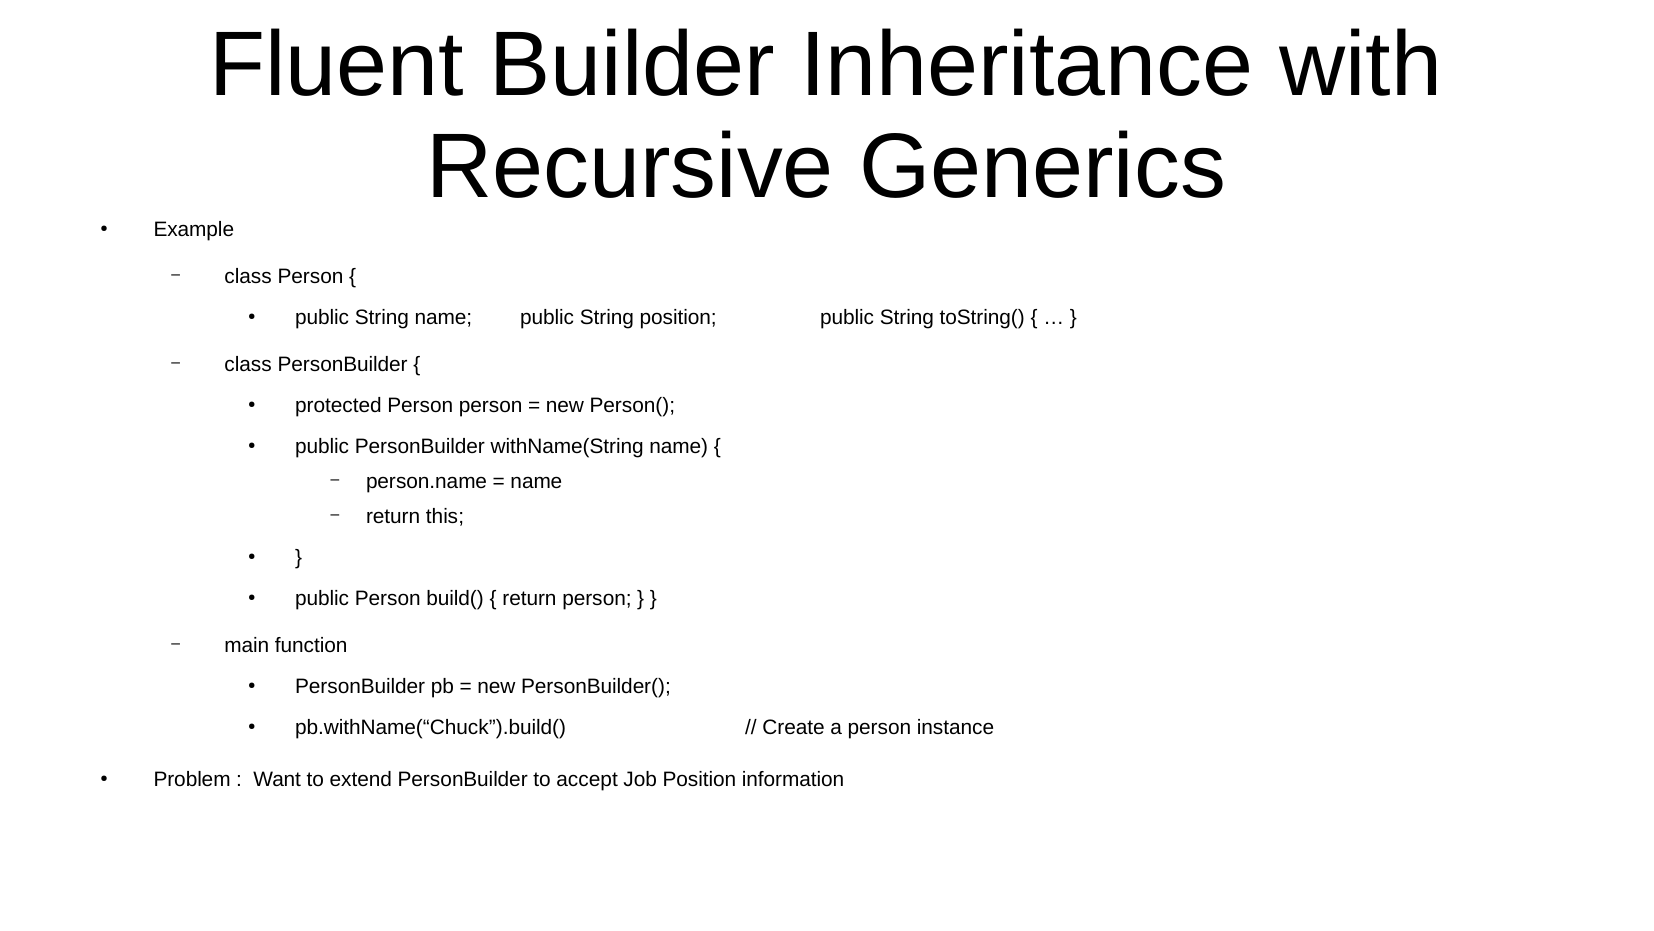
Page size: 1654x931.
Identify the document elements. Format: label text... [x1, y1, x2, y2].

list Example class Person { public String name; public String position; public String toString() { … } class PersonBuilder { protected Person person = new Person(); public PersonBuilder withName(String name) { person.name = name return this; } public Person build() { return person; } } main function PersonBuilder pb = new PersonBuilder(); pb.withName(“Chuck”).build() // Create a person instance Problem : Want to extend PersonBuilder to accept Job Position information [82, 217, 1636, 901]
title Fluent Builder Inheritance with Recursive Generics [82, 12, 1571, 217]
